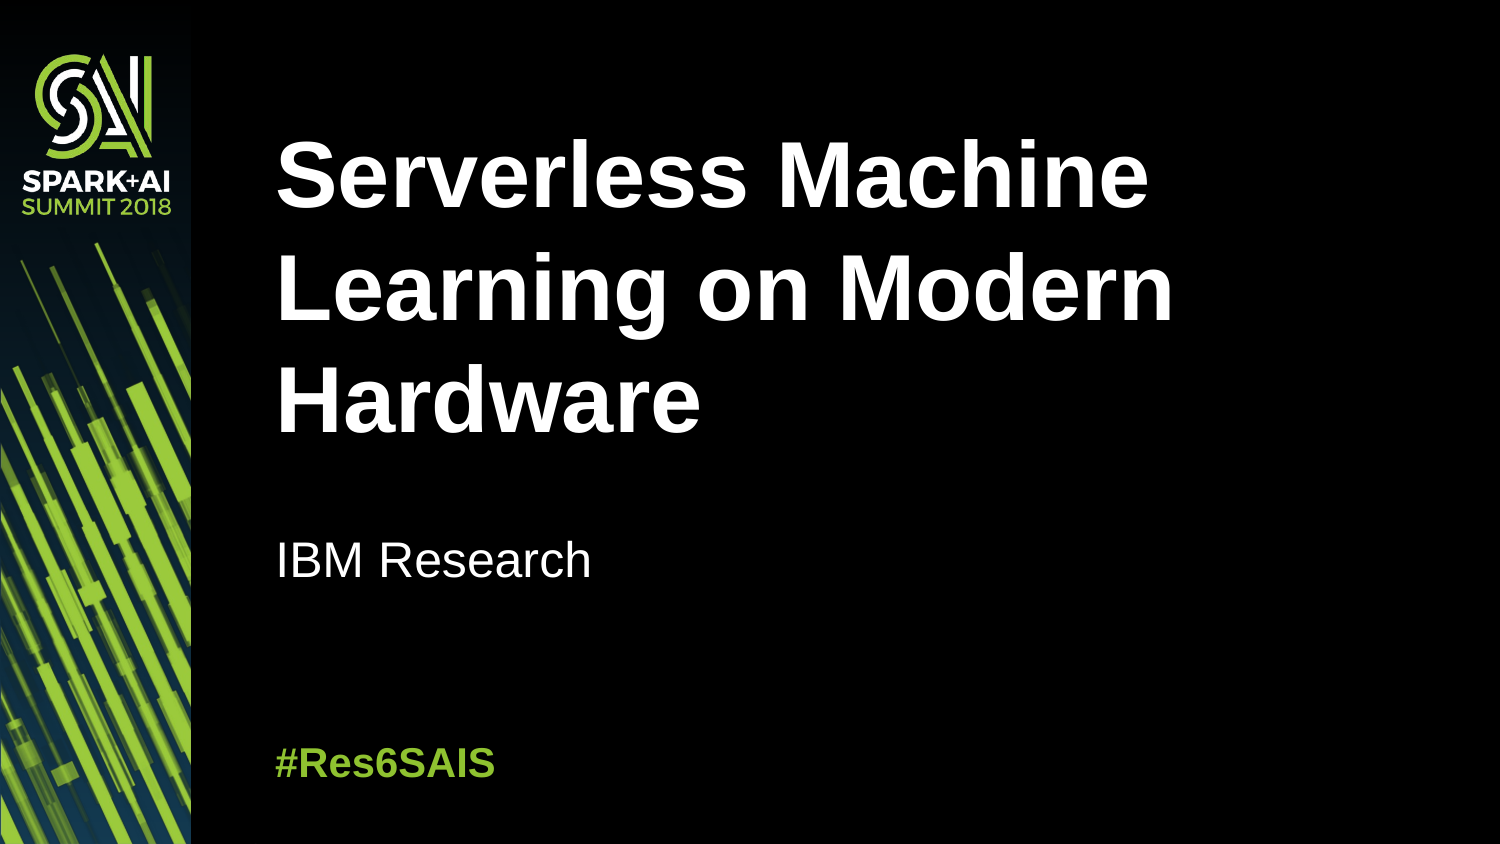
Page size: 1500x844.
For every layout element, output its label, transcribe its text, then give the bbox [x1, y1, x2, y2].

text_box Serverless Machine Learning on Modern Hardware [260, 226, 1460, 565]
text_box #Res6SAIS [260, 727, 1371, 793]
picture [21, 53, 171, 215]
subtitle IBM Research [260, 565, 1423, 596]
picture [2, 228, 191, 843]
